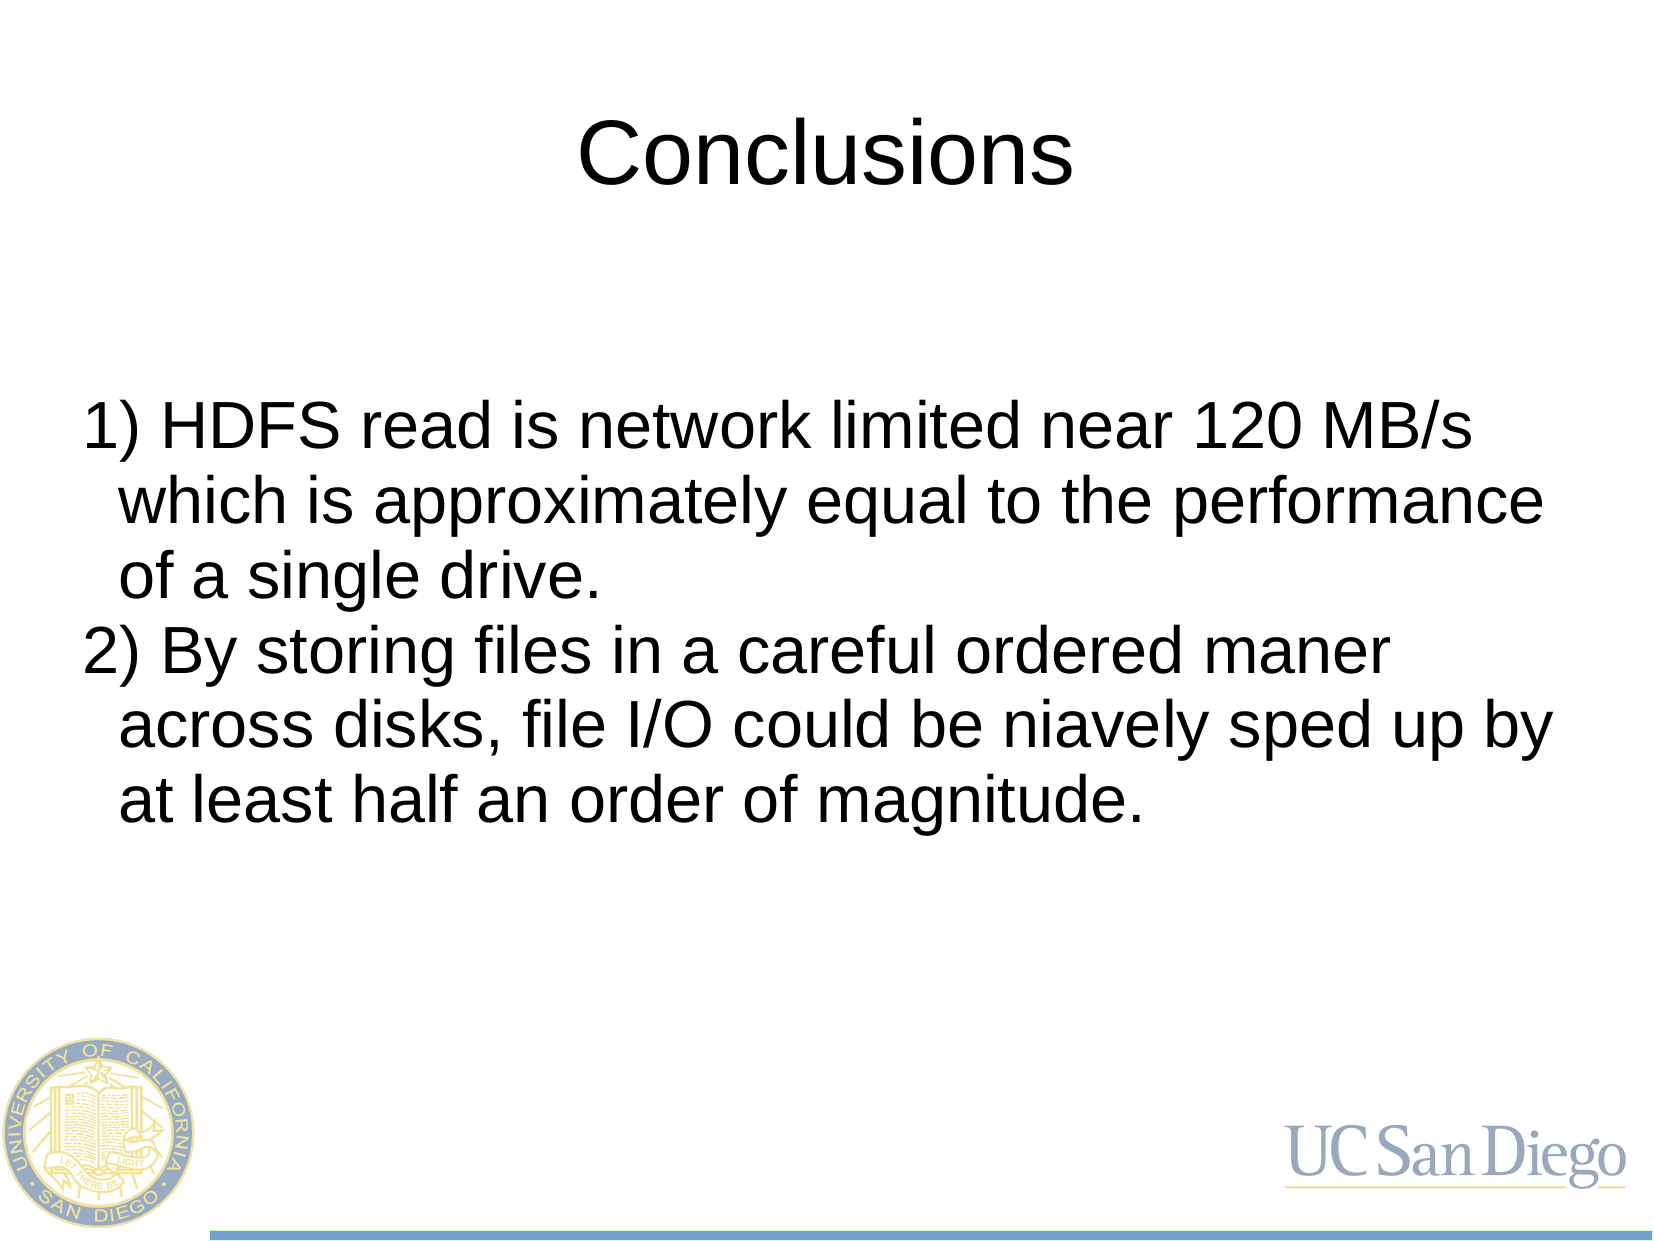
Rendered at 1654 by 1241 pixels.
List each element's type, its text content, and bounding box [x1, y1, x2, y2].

subtitle HDFS read is network limited near 120 MB/s which is approximately equal to the performance of a single drive. By storing files in a careful ordered maner across disks, file I/O could be niavely sped up by at least half an order of magnitude. [82, 290, 1571, 1010]
text_box [209, 1230, 1653, 1241]
picture [1253, 1089, 1653, 1230]
picture [0, 1034, 196, 1231]
title Conclusions [82, 49, 1571, 257]
